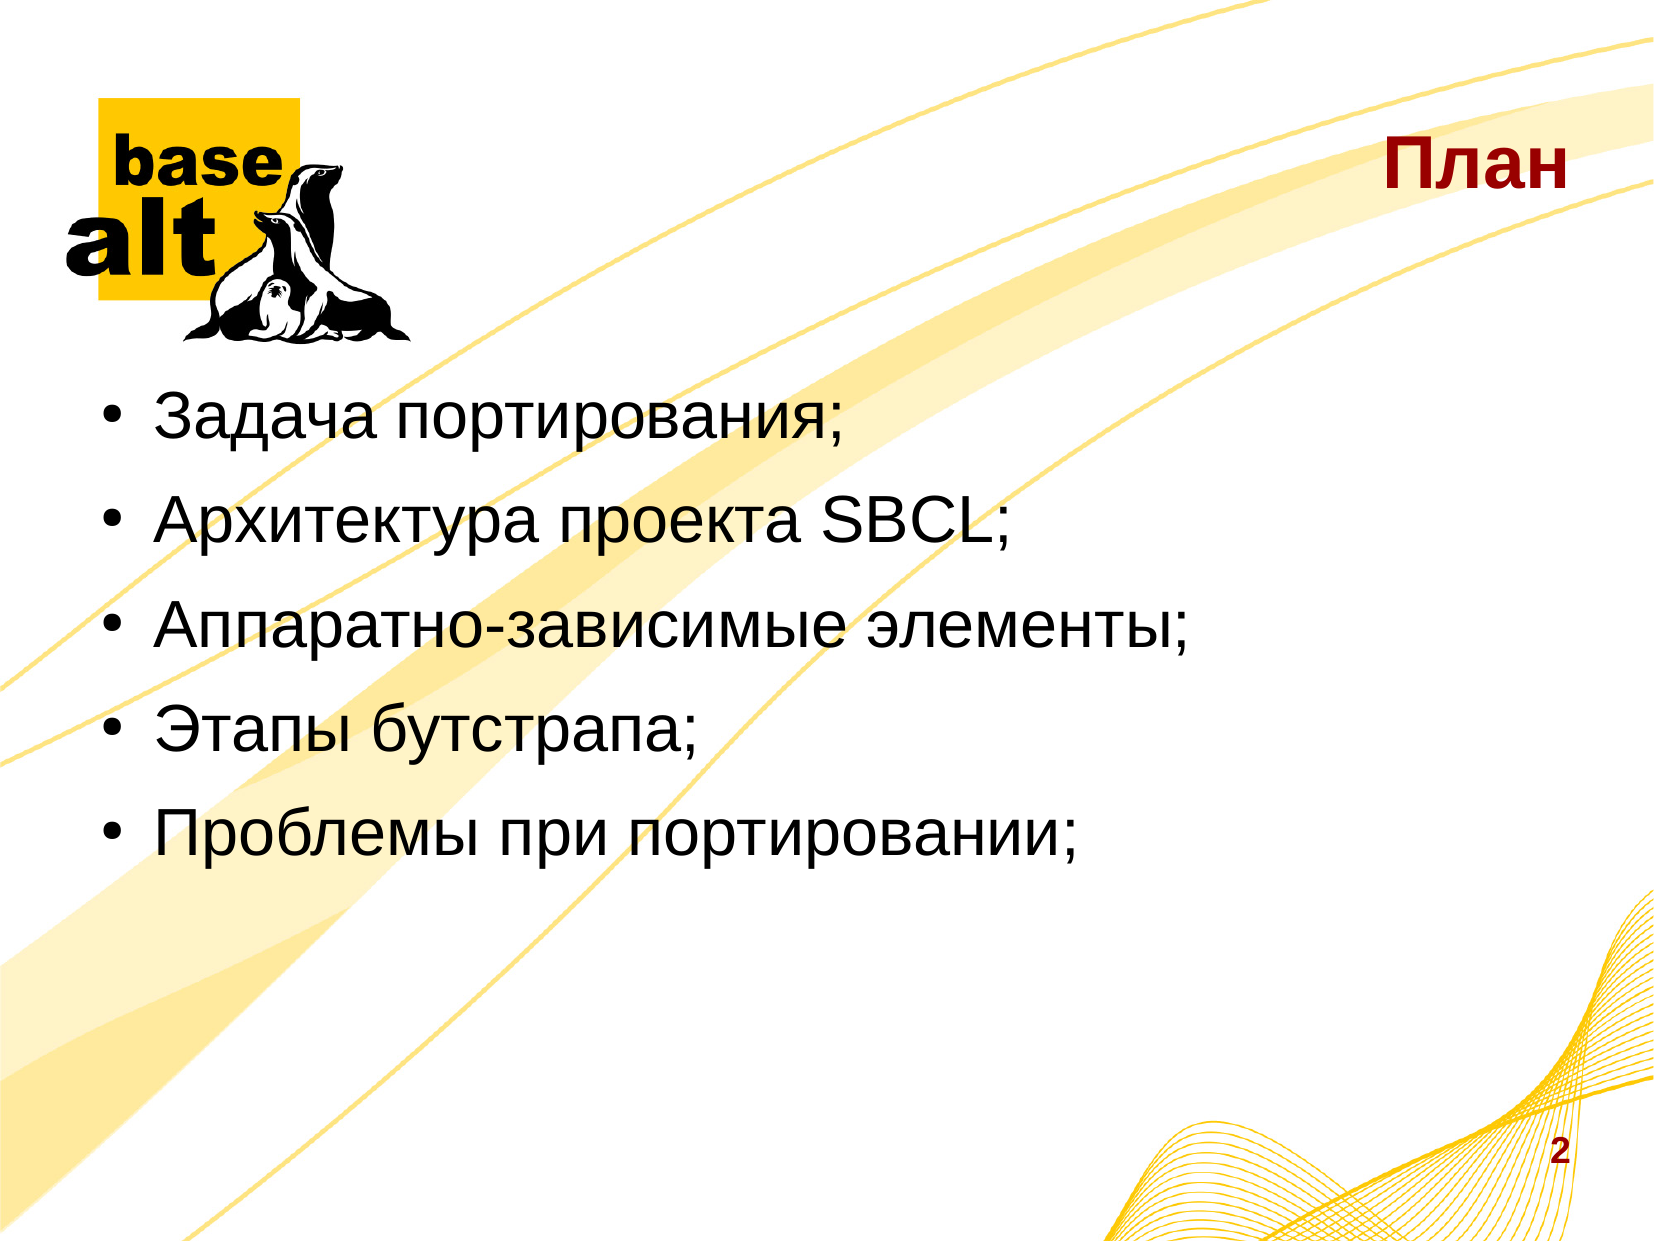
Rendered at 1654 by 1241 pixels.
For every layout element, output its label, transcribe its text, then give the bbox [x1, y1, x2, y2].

list Задача портирования; Архитектура проекта SBCL; Аппаратно-зависимые элементы; Этапы бутстрапа; Проблемы при портировании; [82, 377, 1571, 1010]
title План [425, 59, 1571, 267]
picture [0, 0, 1654, 1241]
